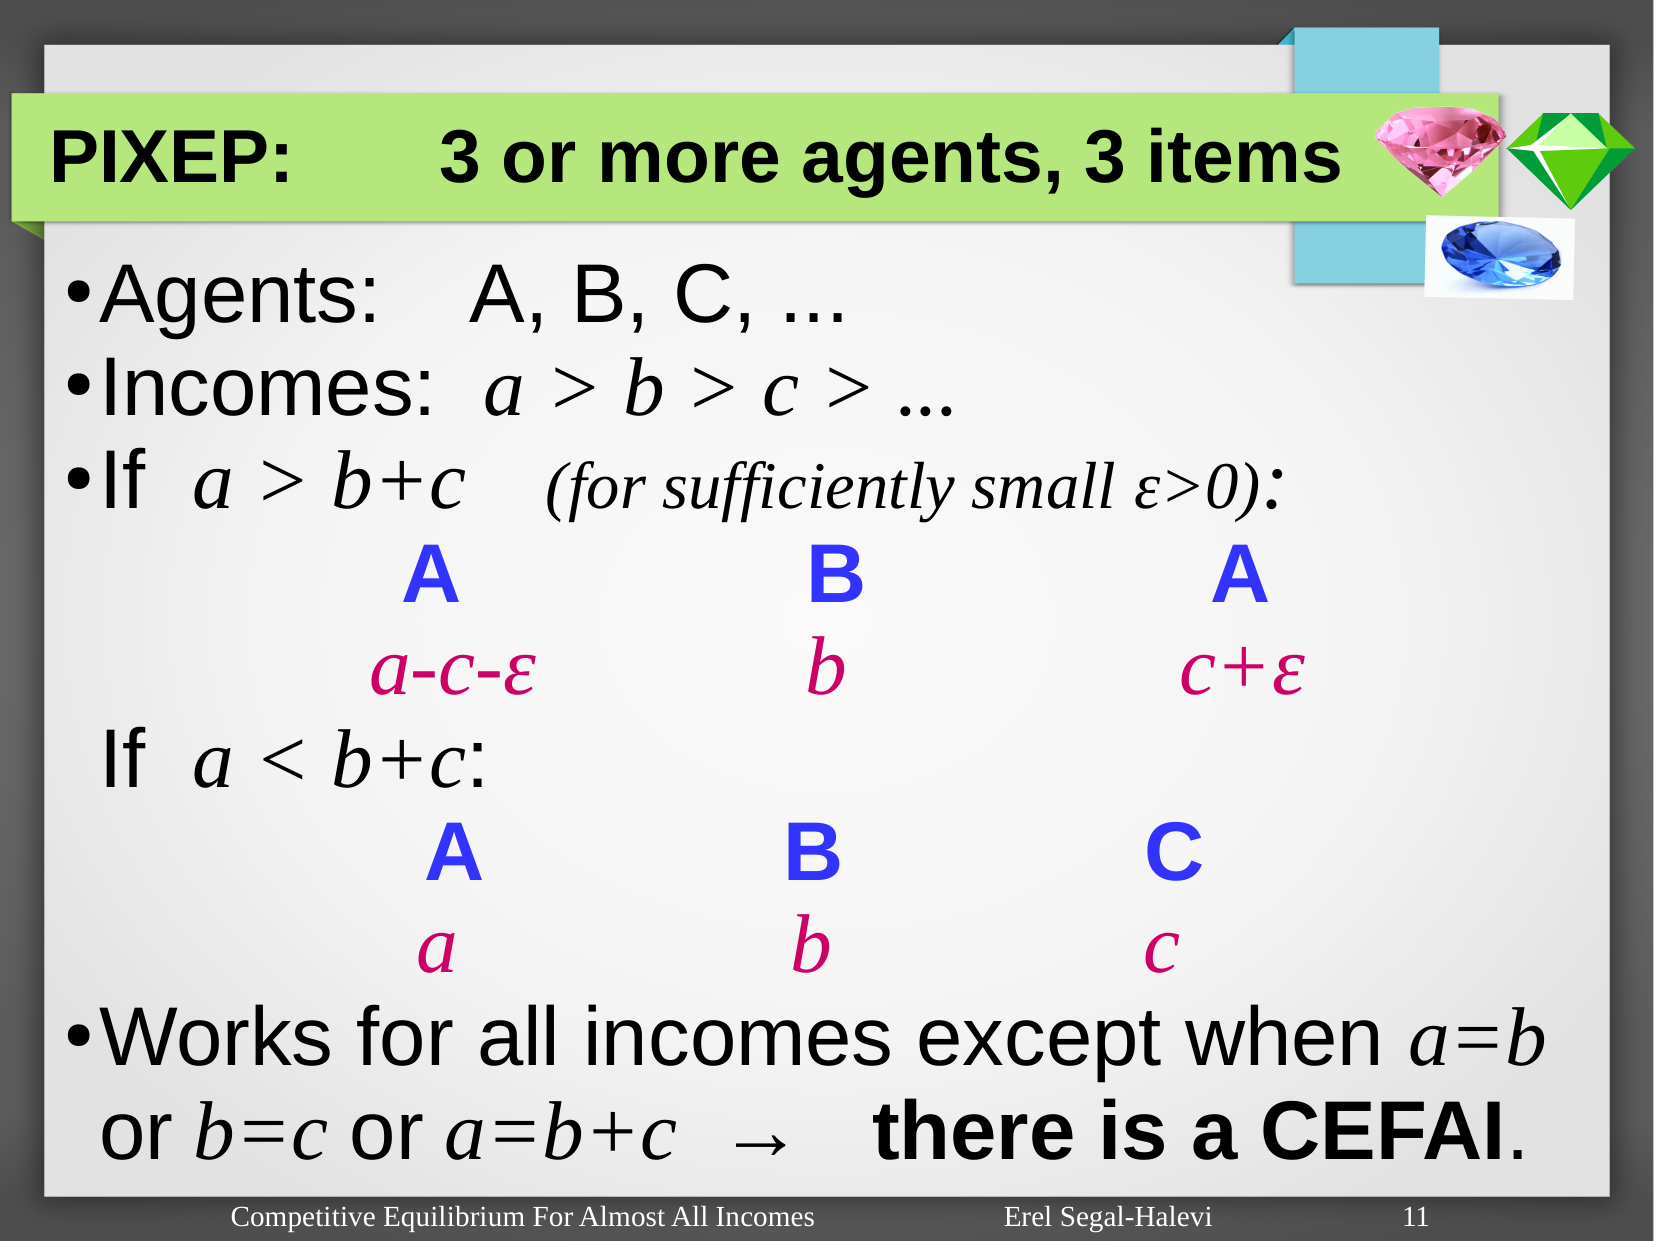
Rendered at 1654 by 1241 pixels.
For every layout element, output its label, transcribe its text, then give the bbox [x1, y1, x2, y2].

text_box Agents: A, B, C, ... Incomes: a > b > c > ... If a > b+c (for sufficiently small ε>0): A B A a-c-ε b c+ε If a < b+c: A B C a b c Works for all incomes except when a=b or b=c or a=b+c → there is a CEFAI. [49, 240, 1606, 1185]
picture [1424, 215, 1575, 300]
title PIXEP: 3 or more agents, 3 items [49, 71, 1654, 241]
picture [0, 0, 1654, 1241]
picture [1373, 104, 1635, 210]
